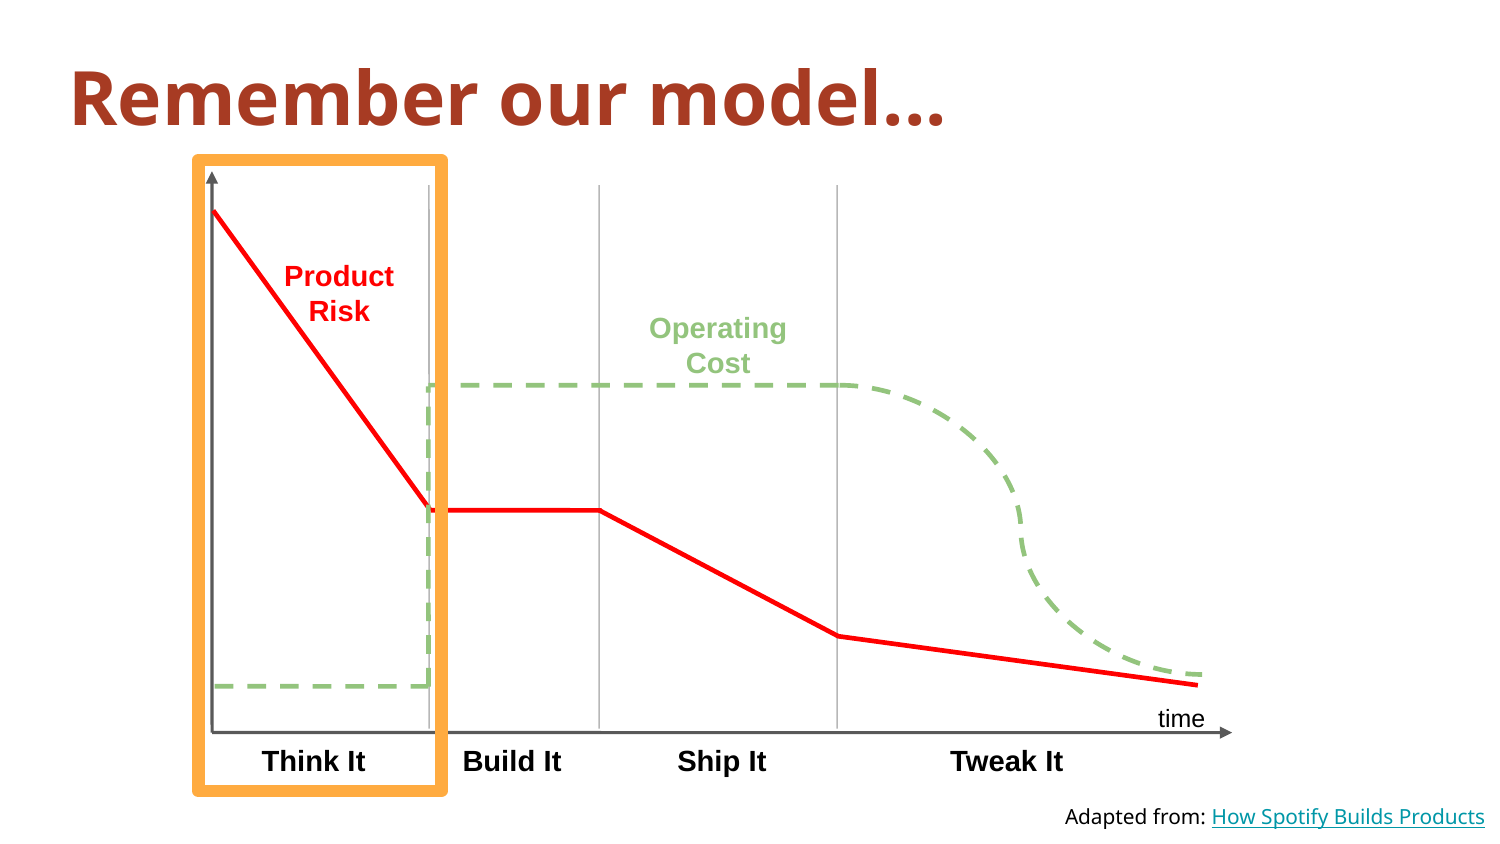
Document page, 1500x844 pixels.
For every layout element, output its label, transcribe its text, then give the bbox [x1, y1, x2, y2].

text_box Build It [448, 727, 596, 779]
text_box Operating Cost [620, 294, 816, 346]
text_box Product Risk [256, 242, 423, 295]
text_box time [1098, 687, 1265, 740]
text_box Build It [429, 727, 435, 779]
text_box Ship It [639, 727, 806, 779]
text_box Think It [230, 727, 397, 779]
text_box Tweak It [923, 727, 1090, 779]
text_box Remember our model... [53, 39, 1391, 152]
text_box Adapted from: How Spotify Builds Products [1024, 792, 1500, 844]
